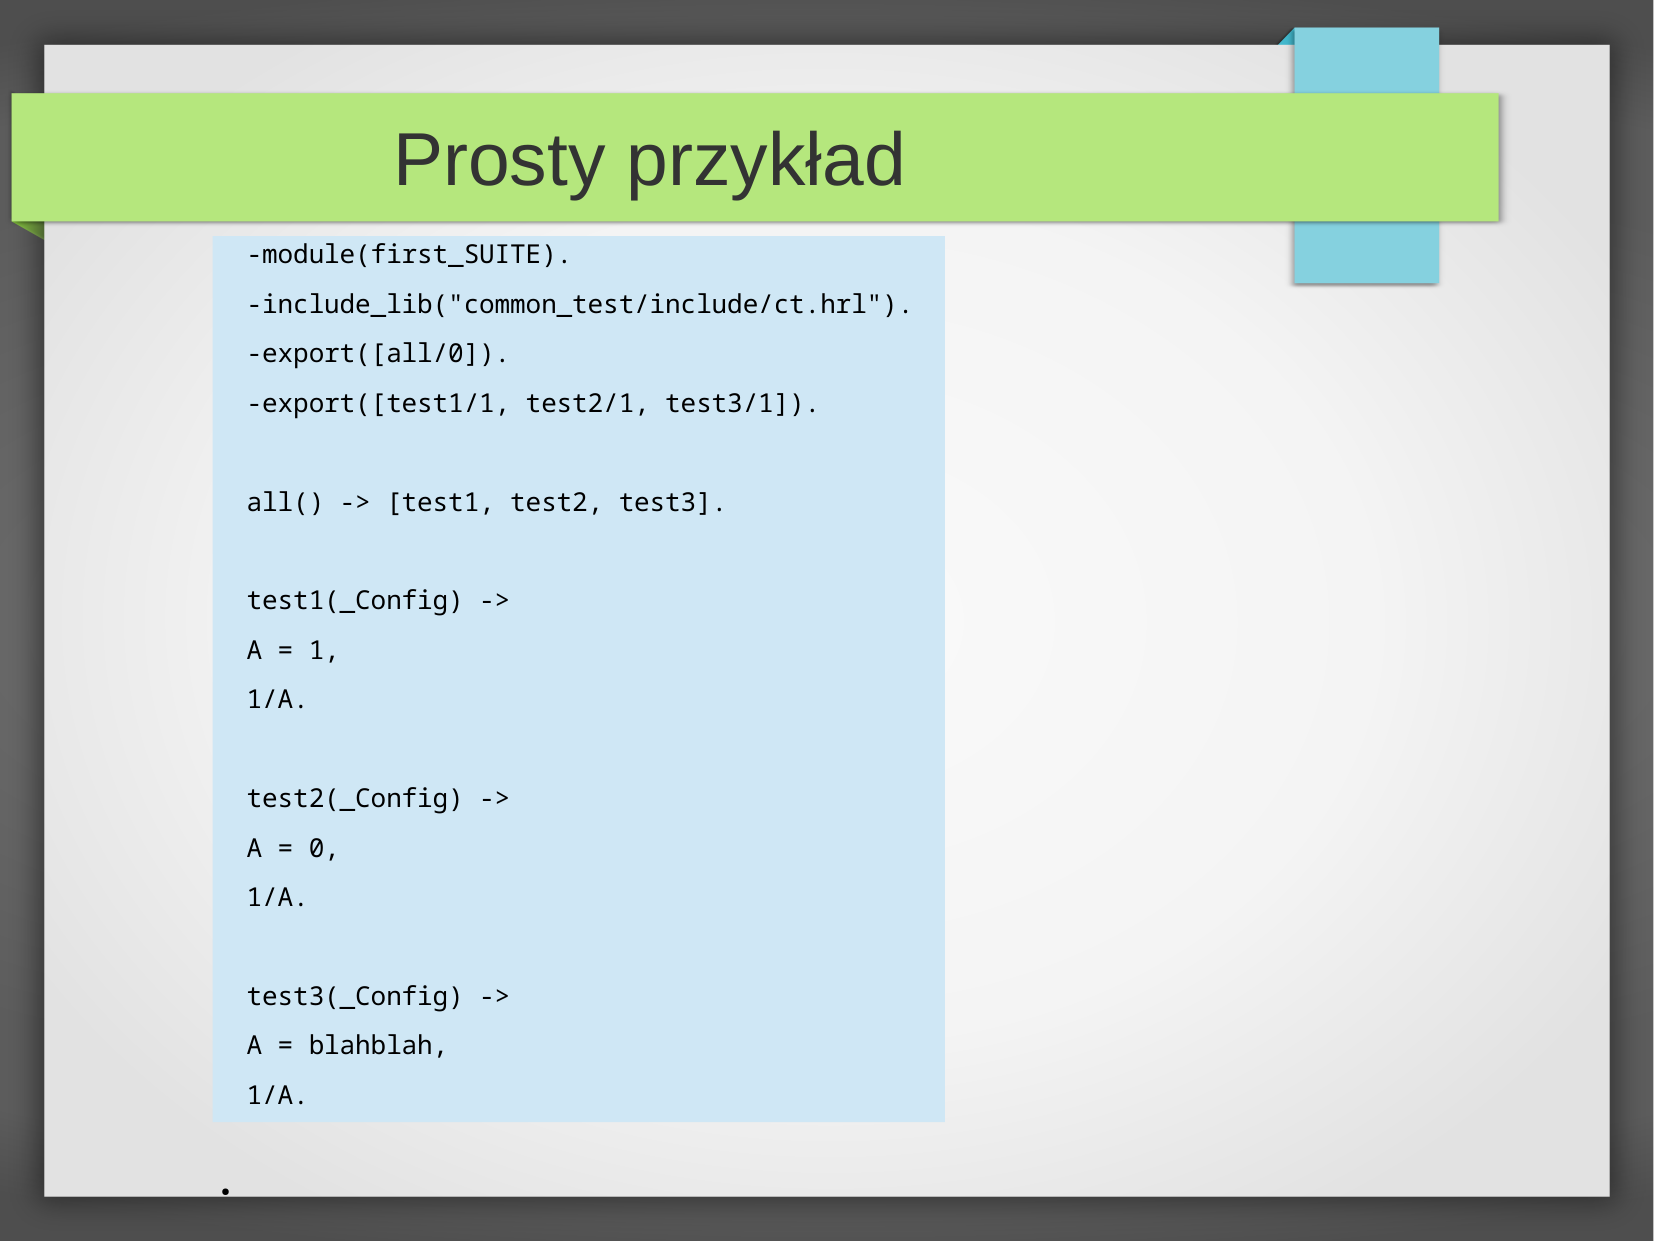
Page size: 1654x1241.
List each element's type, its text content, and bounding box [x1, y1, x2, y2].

title Prosty przykład [70, 106, 1229, 213]
picture [0, 0, 1654, 1241]
list -module(first_SUITE). -include_lib("common_test/include/ct.hrl"). -export([all/0]). -export([test1/1, test2/1, test3/1]). all() -> [test1, test2, test3]. test1(_Config) -> A = 1, 1/A. test2(_Config) -> A = 0, 1/A. test3(_Config) -> A = blahblah, 1/A. [212, 236, 945, 1123]
